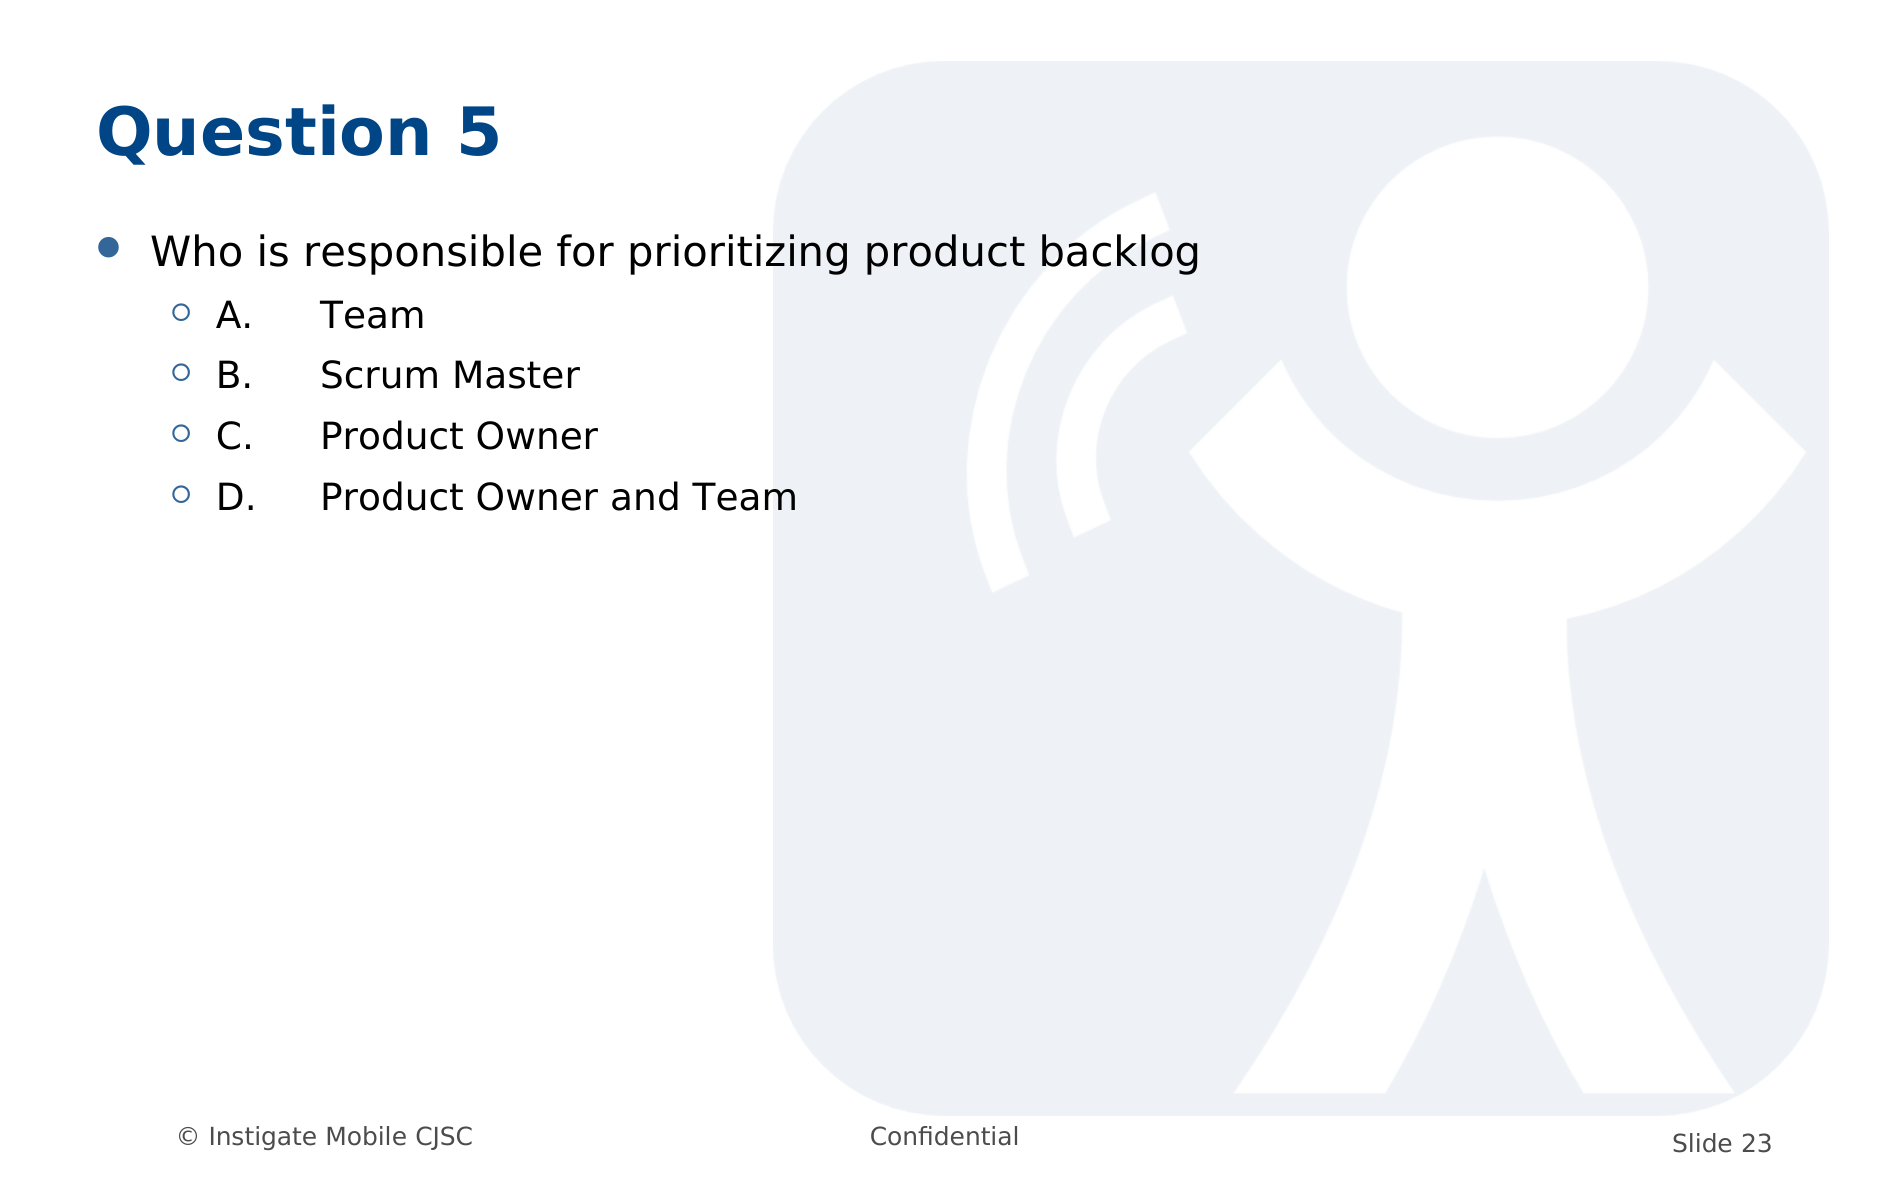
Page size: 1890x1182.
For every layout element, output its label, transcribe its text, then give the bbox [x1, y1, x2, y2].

list Who is responsible for prioritizing product backlog A. Team B. Scrum Master C. Product Owner D. Product Owner and Team [95, 228, 1795, 914]
title Question 5 [96, 47, 1794, 217]
